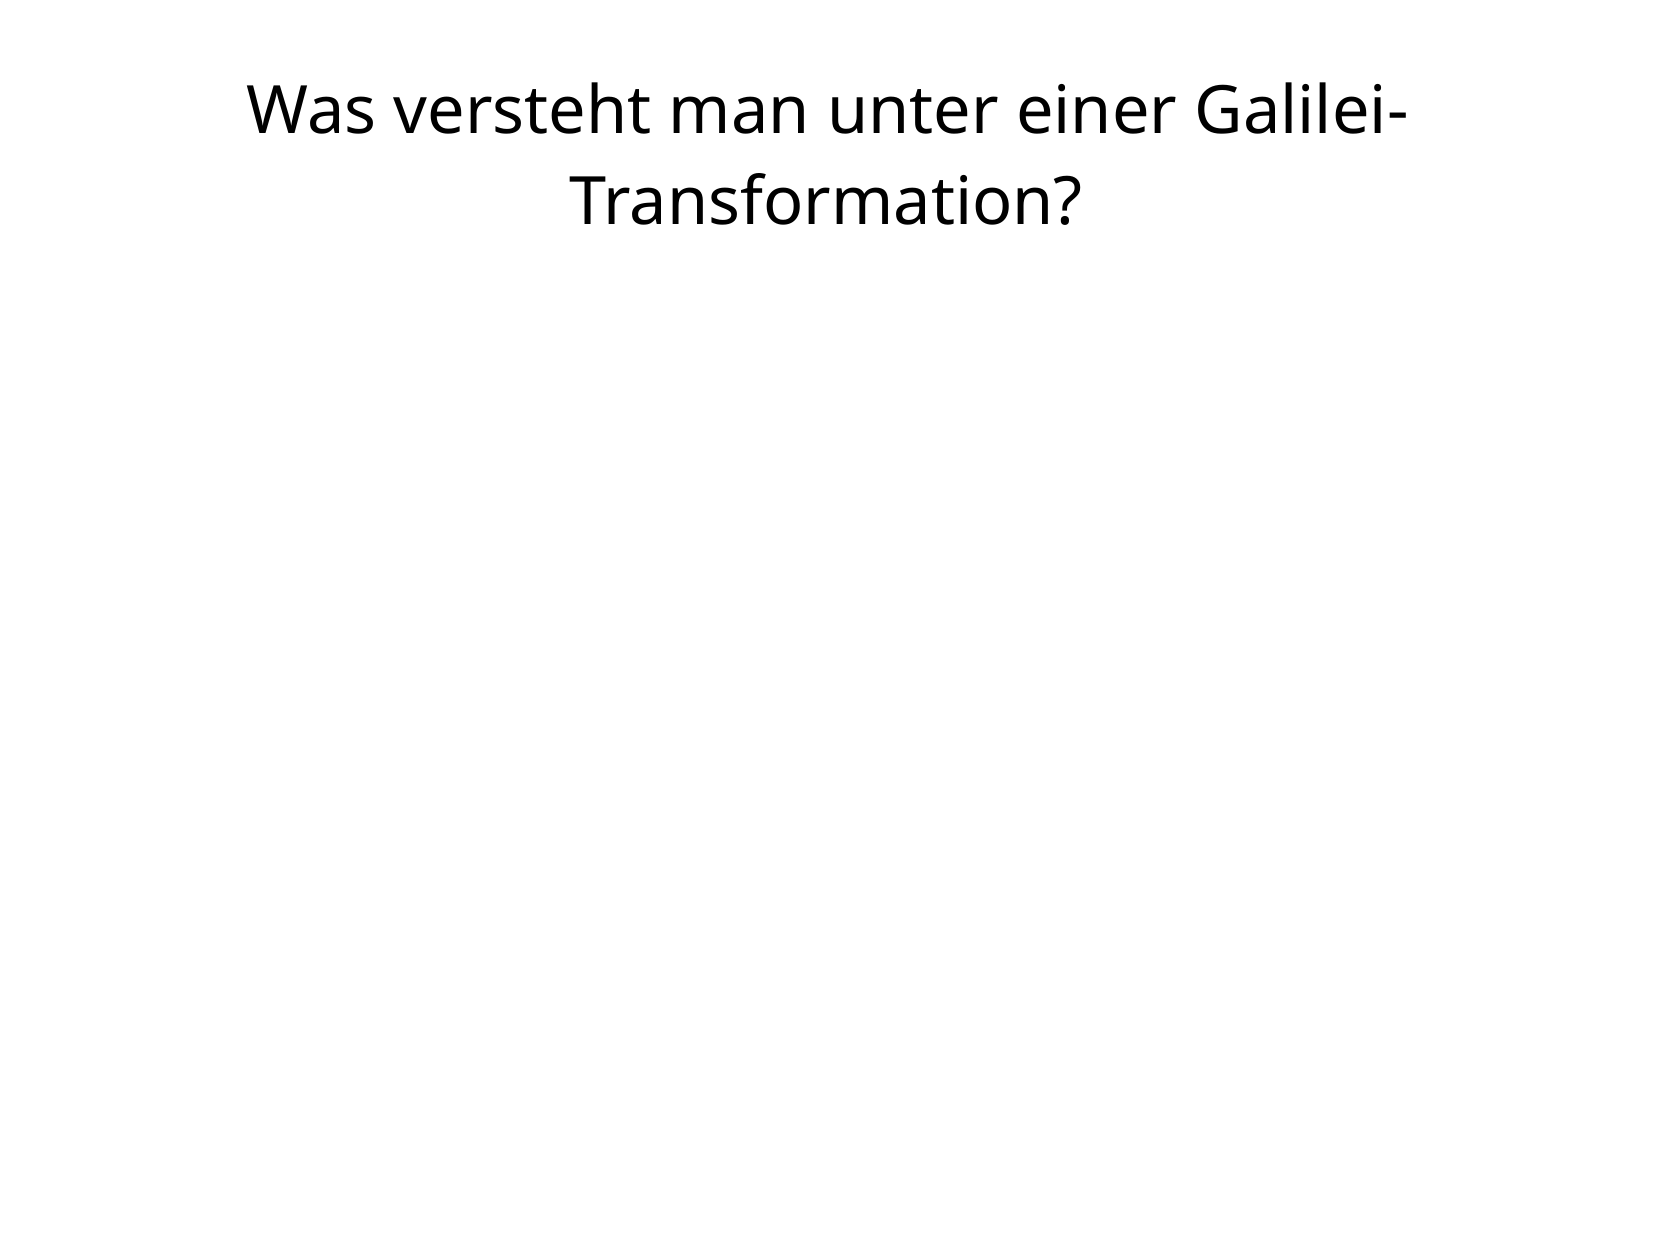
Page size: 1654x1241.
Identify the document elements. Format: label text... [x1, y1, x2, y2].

title Was versteht man unter einer Galilei-Transformation? [82, 49, 1571, 257]
